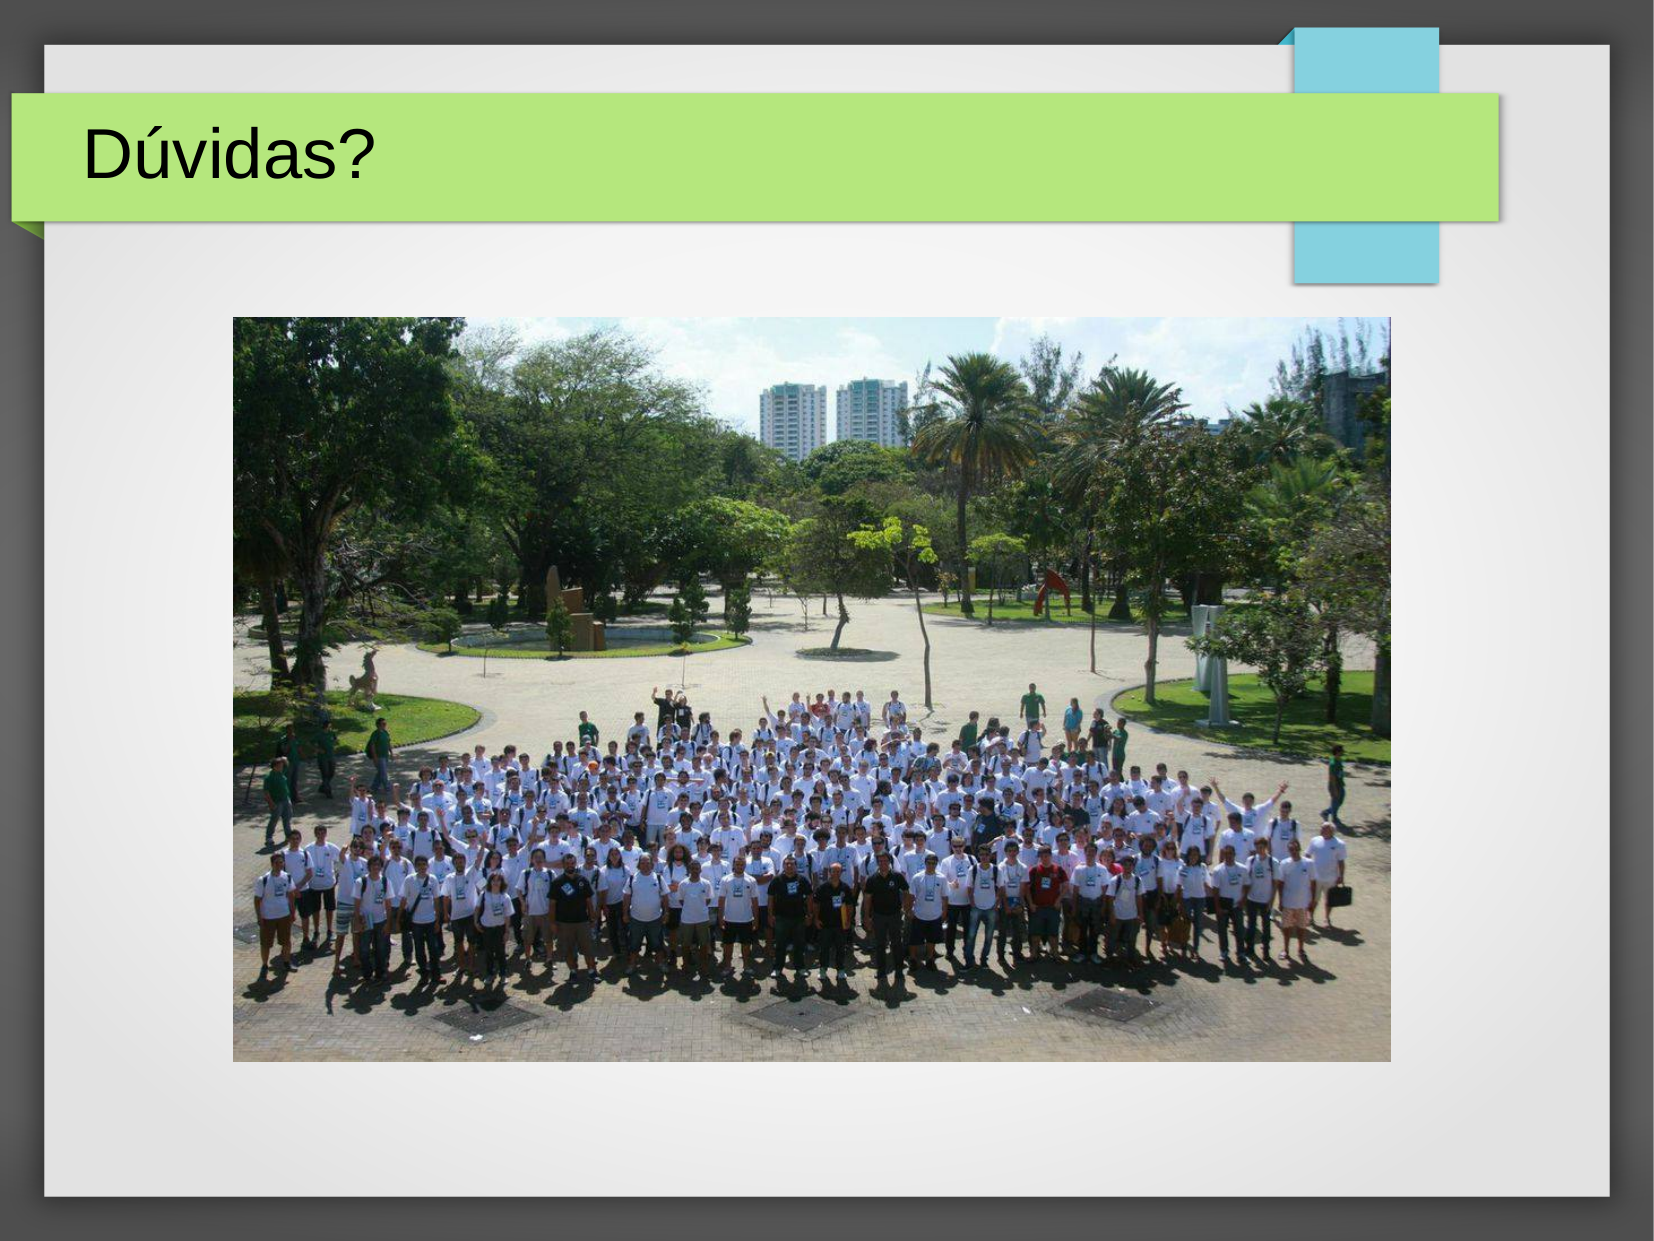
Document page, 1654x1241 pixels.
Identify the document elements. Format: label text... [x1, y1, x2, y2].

picture [0, 0, 1654, 1241]
title Dúvidas? [82, 94, 1264, 213]
